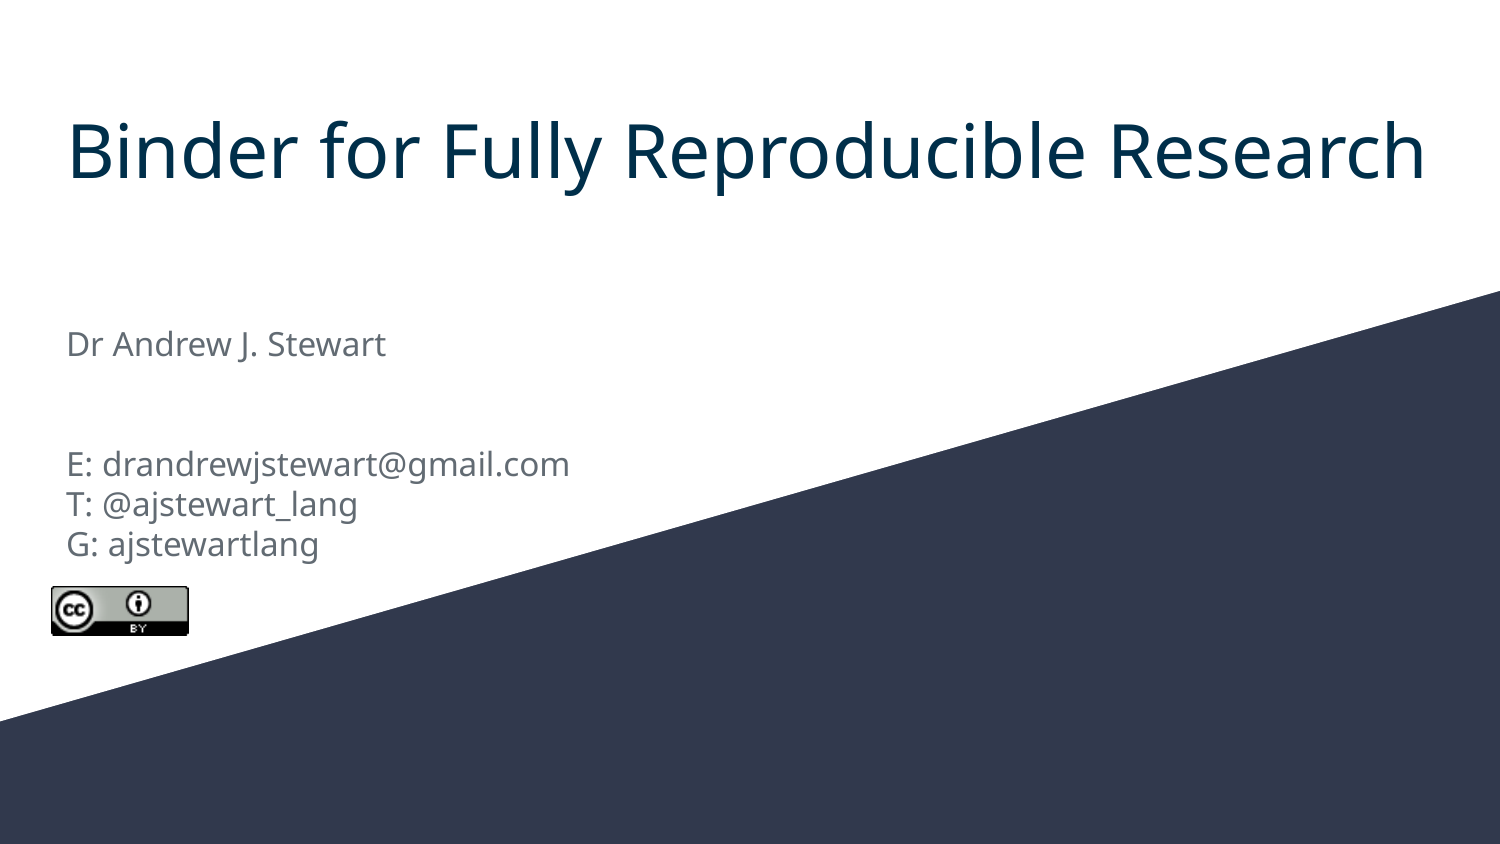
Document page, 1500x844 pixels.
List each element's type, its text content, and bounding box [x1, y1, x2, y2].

title Binder for Fully Reproducible Research [51, 88, 1449, 299]
picture [51, 586, 189, 636]
subtitle Dr Andrew J. Stewart E: drandrewjstewart@gmail.com T: @ajstewart_lang G: ajstewartlang [51, 308, 748, 430]
